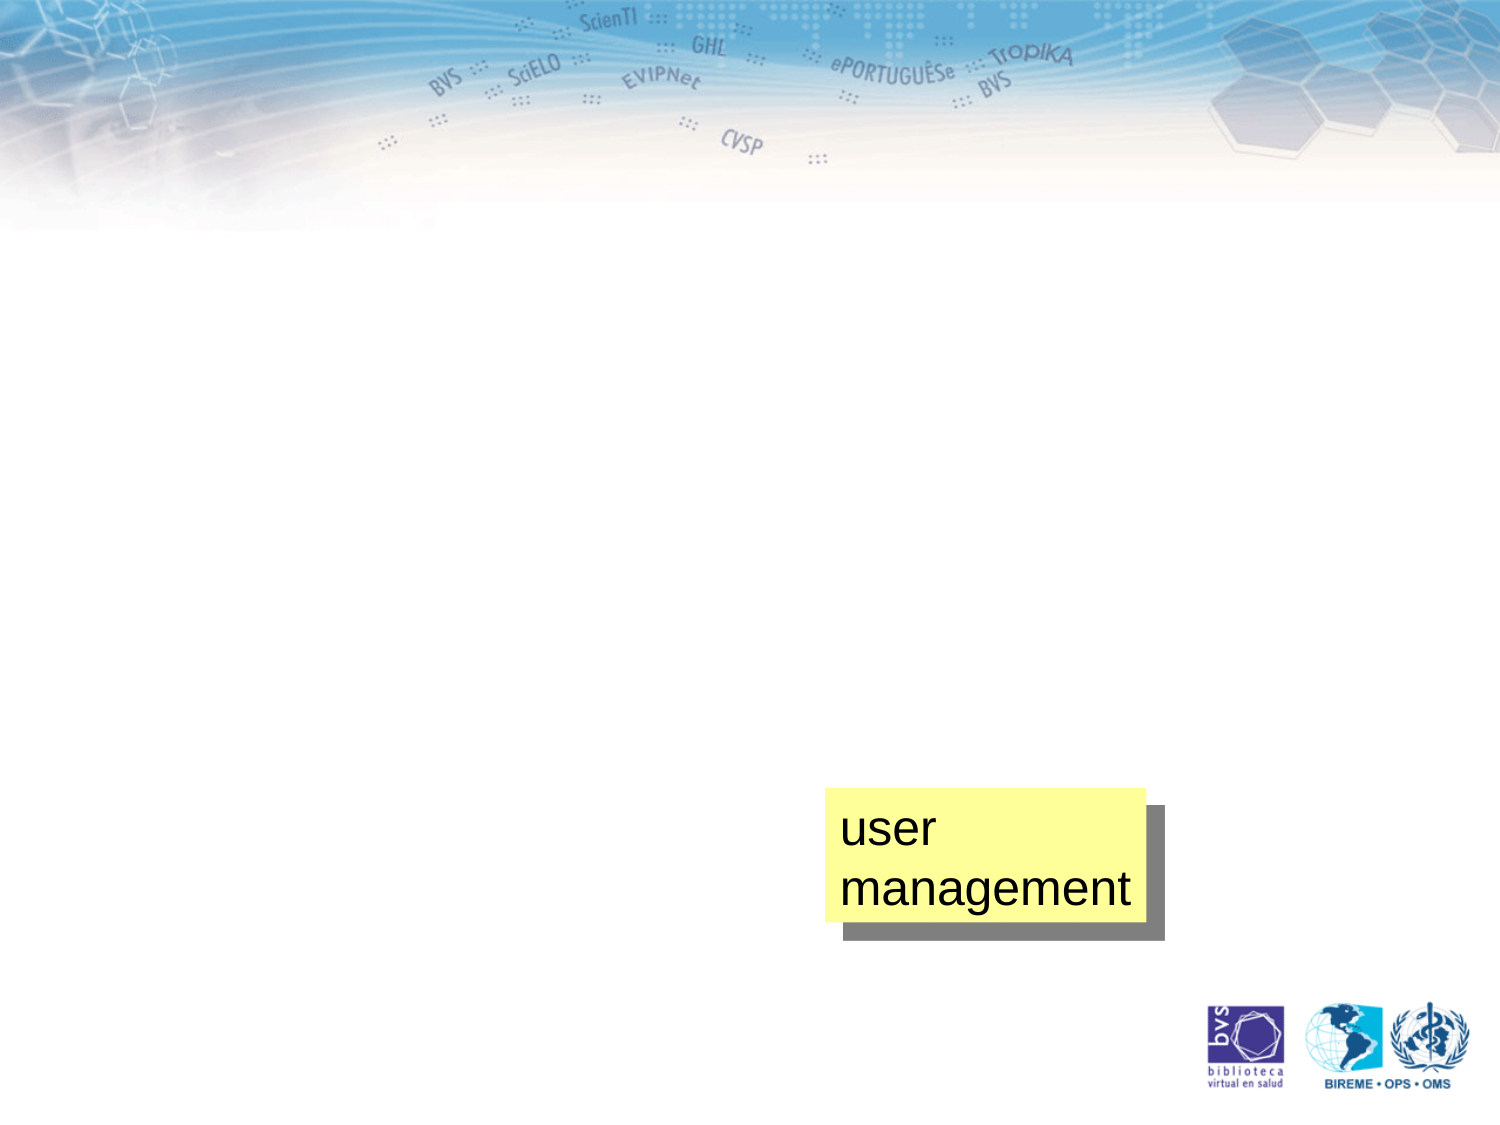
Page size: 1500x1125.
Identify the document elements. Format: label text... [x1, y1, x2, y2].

picture [0, 0, 1500, 1125]
text_box user management [825, 787, 1147, 923]
